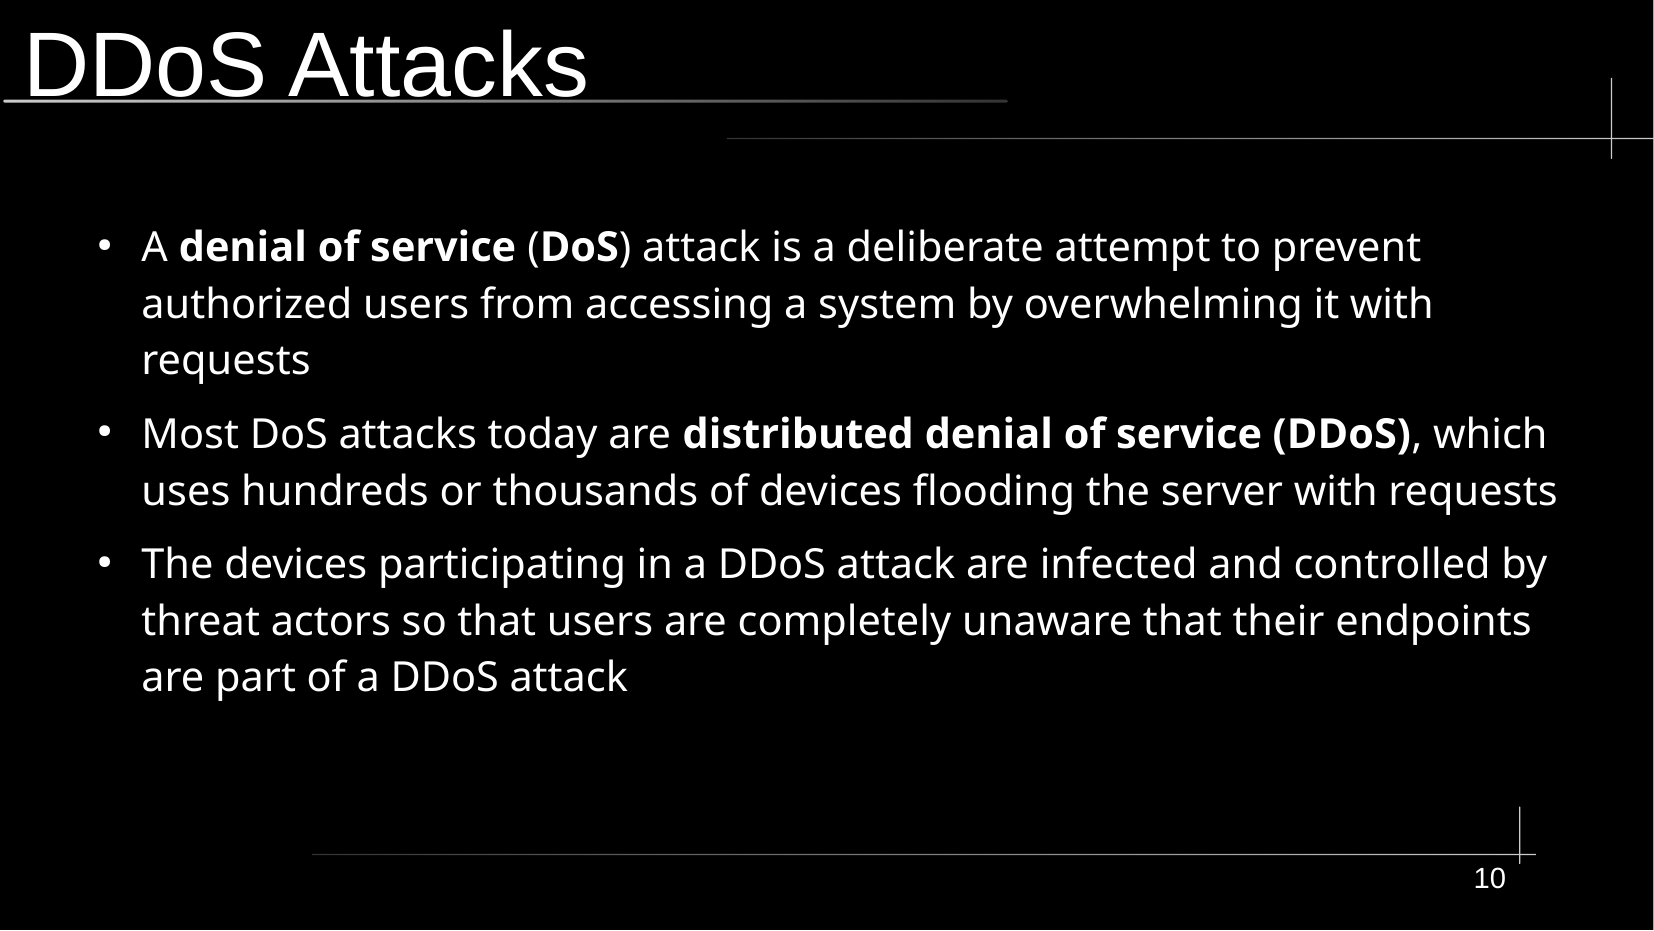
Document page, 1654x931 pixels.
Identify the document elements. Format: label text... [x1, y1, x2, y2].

title DDoS Attacks [23, 11, 1589, 119]
list A denial of service (DoS) attack is a deliberate attempt to prevent authorized users from accessing a system by overwhelming it with requests Most DoS attacks today are distributed denial of service (DDoS), which uses hundreds or thousands of devices flooding the server with requests The devices participating in a DDoS attack are infected and controlled by threat actors so that users are completely unaware that their endpoints are part of a DDoS attack [82, 217, 1571, 758]
